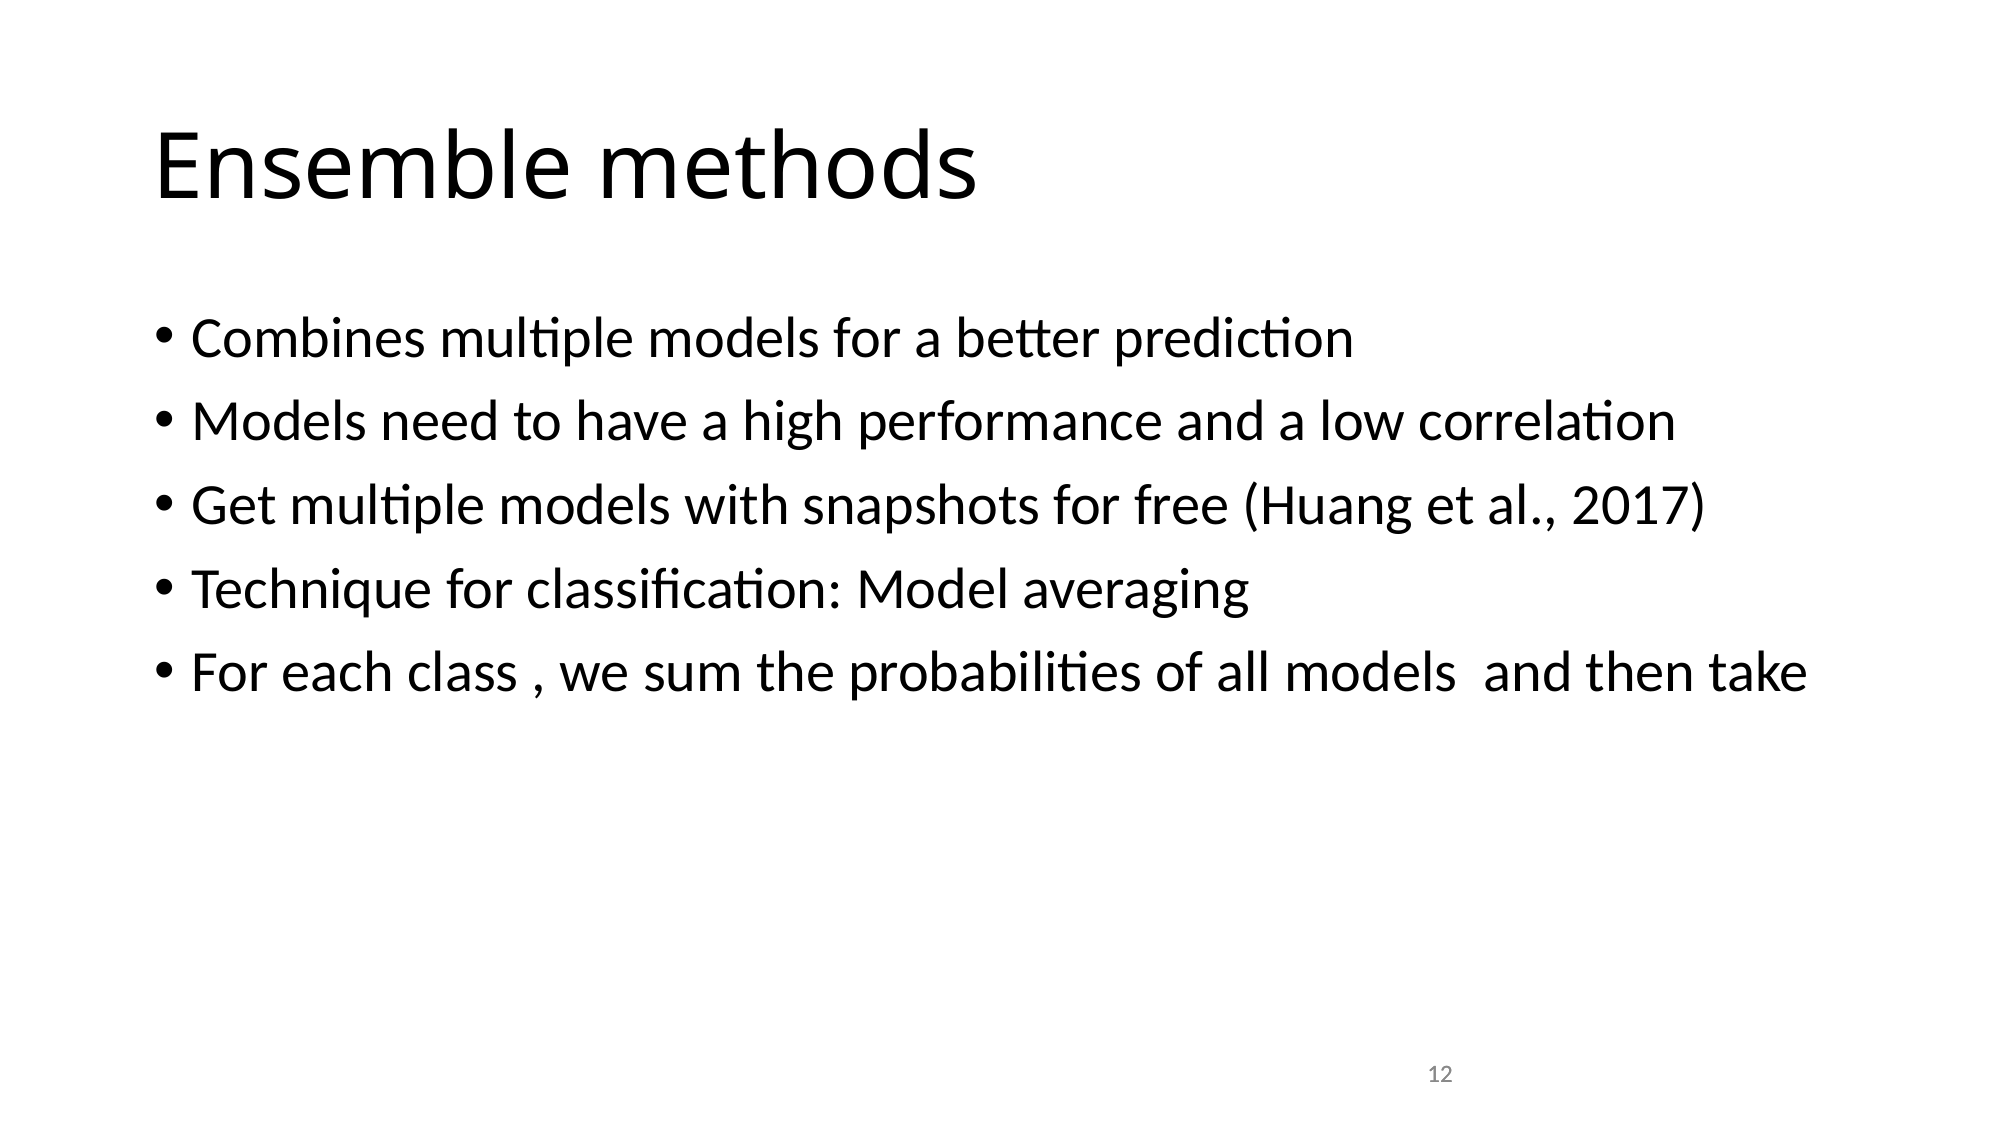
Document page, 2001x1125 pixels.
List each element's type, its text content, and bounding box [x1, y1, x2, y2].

title Ensemble methods [137, 59, 1863, 278]
text_box [1412, 1042, 1863, 1103]
list Combines multiple models for a better prediction Models need to have a high performance and a low correlation Get multiple models with snapshots for free (Huang et al., 2017) Technique for classification: Model averaging For each class , we sum the probabilities of all models and then take [139, 299, 1865, 1014]
